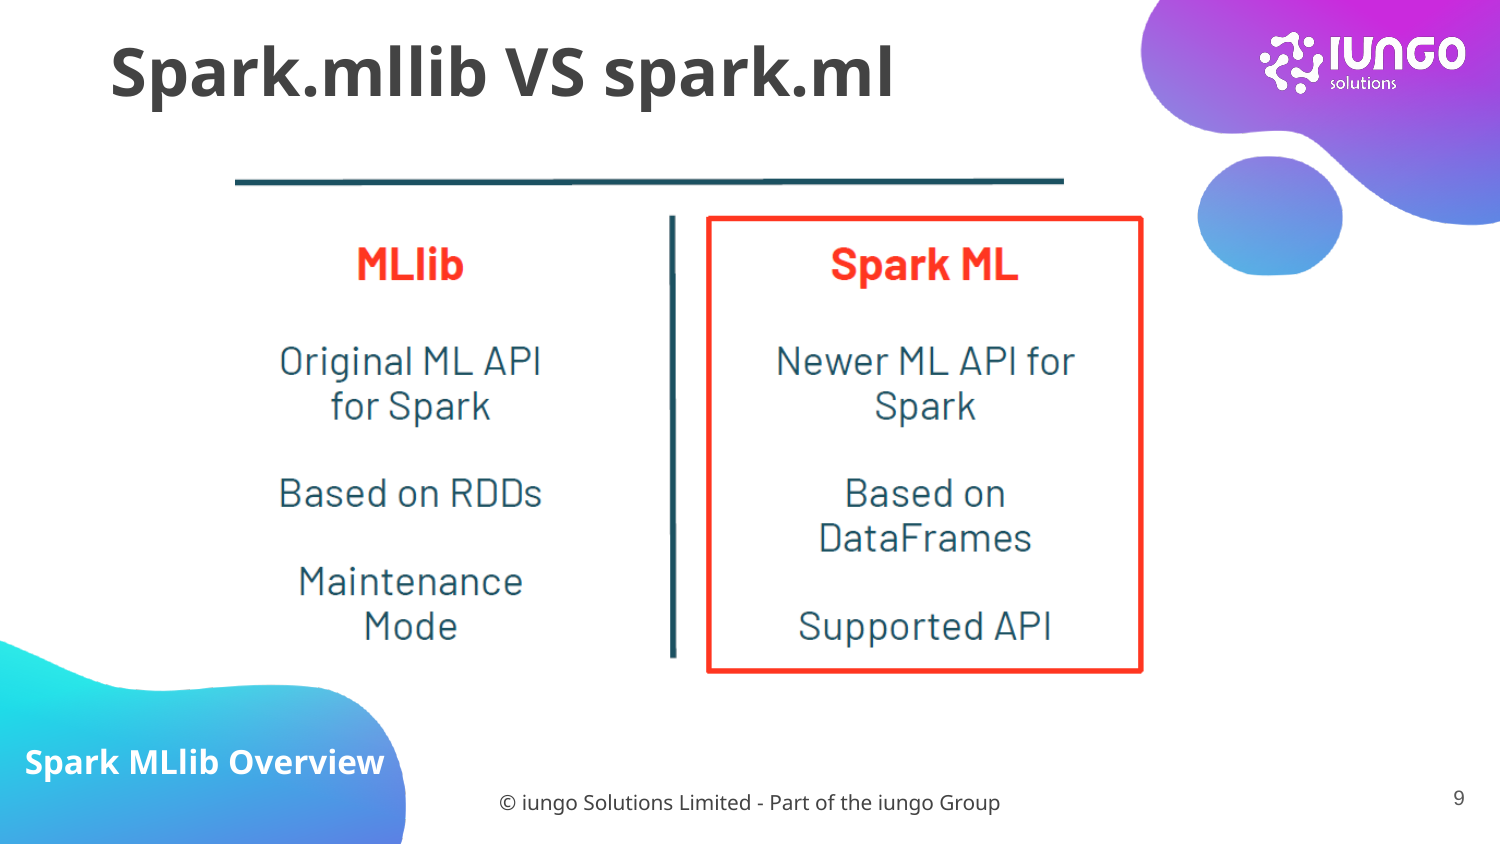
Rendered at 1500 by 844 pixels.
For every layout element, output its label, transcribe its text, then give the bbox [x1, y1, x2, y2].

picture [0, 0, 1500, 844]
slide_number <number> [1389, 764, 1480, 830]
title Spark.mllib VS spark.ml [95, 30, 1073, 125]
subtitle Spark MLlib Overview [9, 719, 411, 844]
